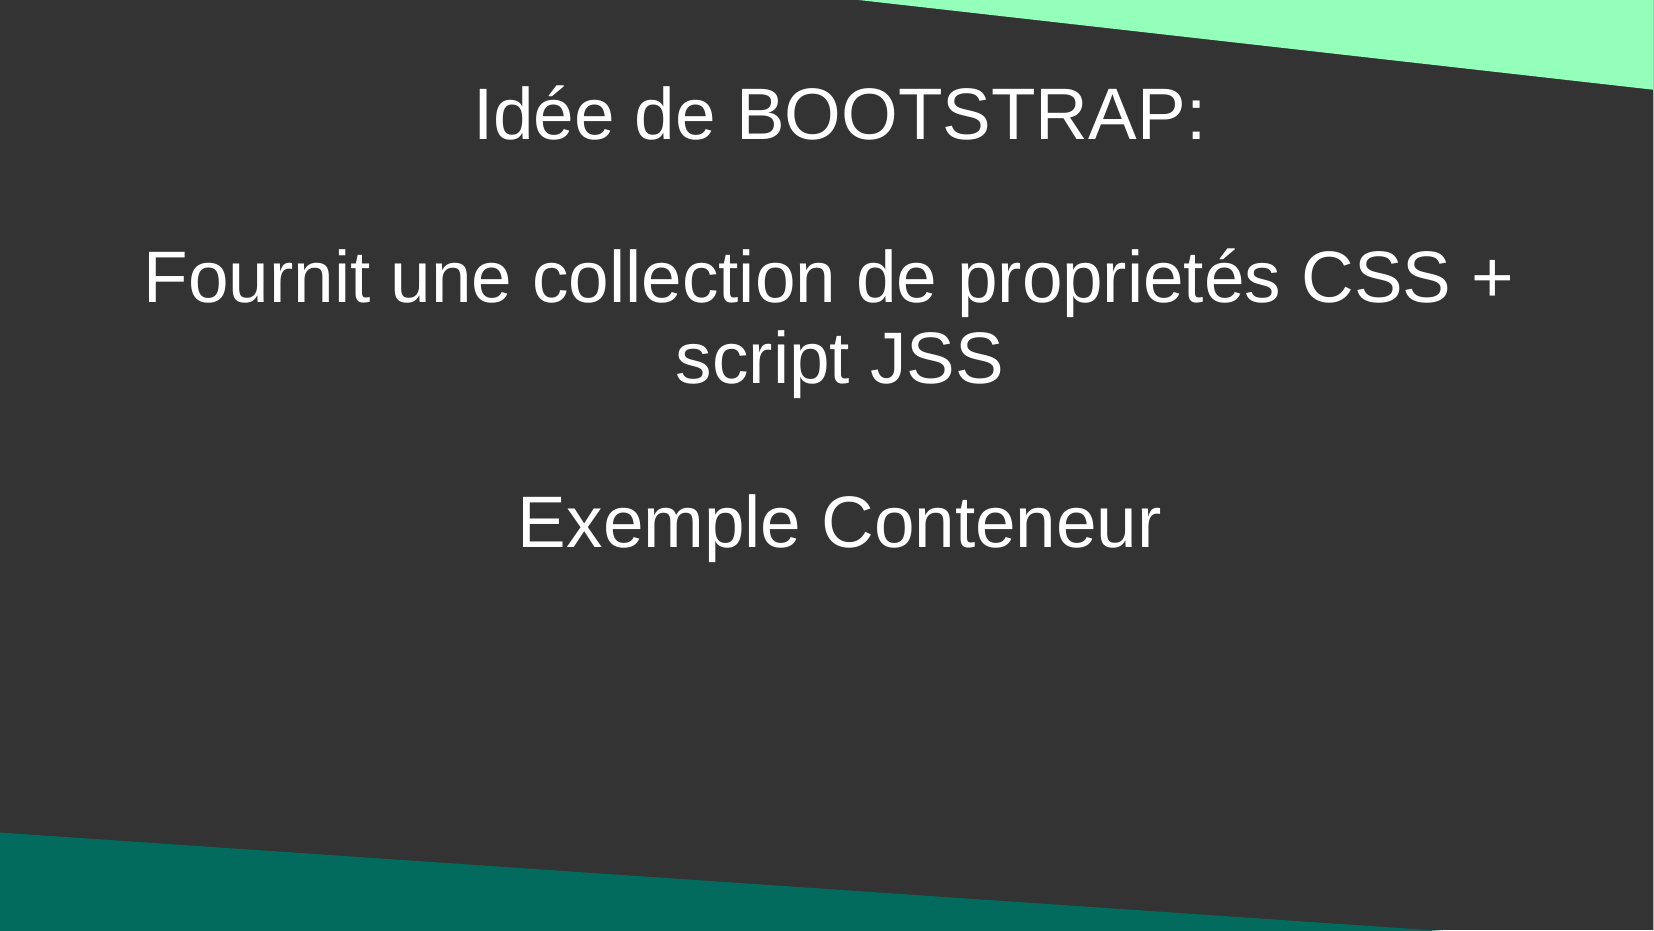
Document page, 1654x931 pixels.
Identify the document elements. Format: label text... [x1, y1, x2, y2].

title Idée de BOOTSTRAP: Fournit une collection de proprietés CSS + script JSS Exemple Conteneur [45, 73, 1636, 808]
text_box [858, 0, 1654, 90]
